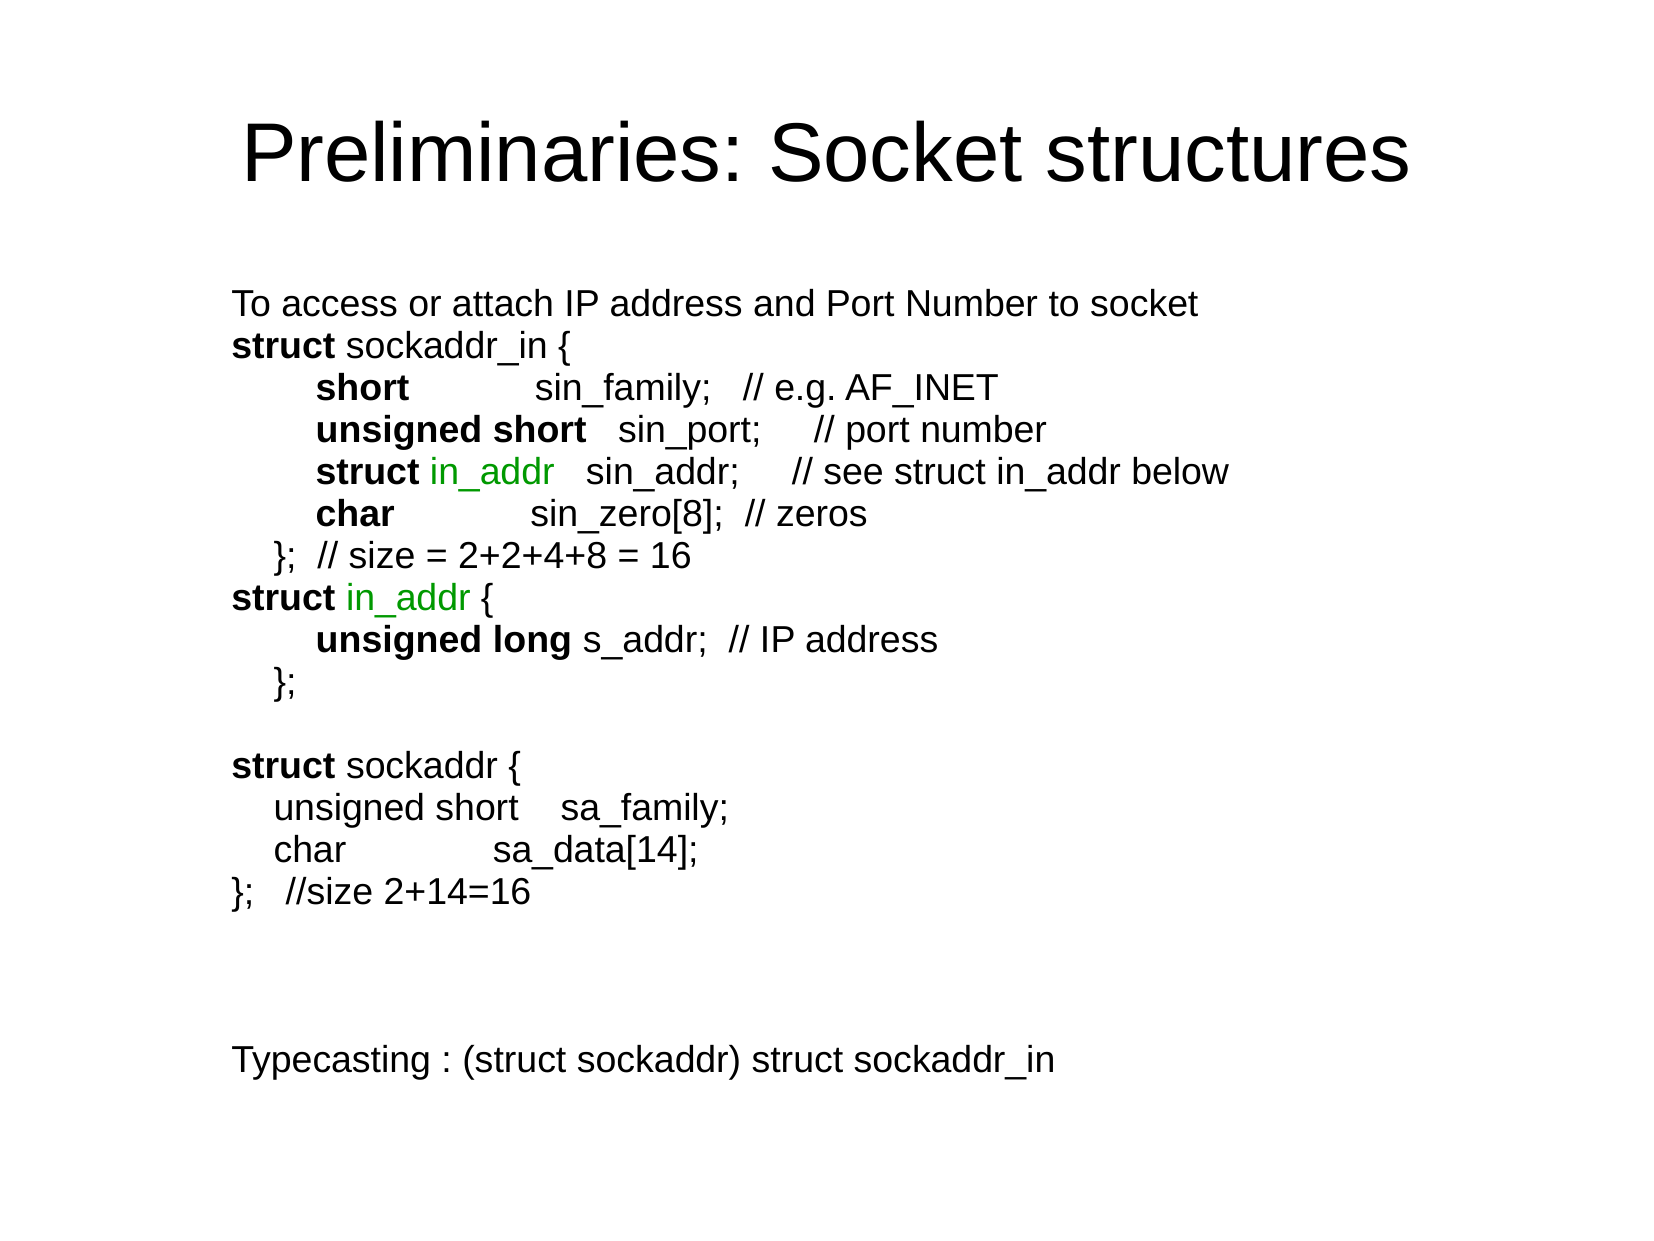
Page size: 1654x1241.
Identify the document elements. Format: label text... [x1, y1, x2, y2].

title Preliminaries: Socket structures [82, 49, 1571, 257]
text_box To access or attach IP address and Port Number to socket struct sockaddr_in { short sin_family; // e.g. AF_INET unsigned short sin_port; // port number struct in_addr sin_addr; // see struct in_addr below char sin_zero[8]; // zeros }; // size = 2+2+4+8 = 16 struct in_addr { unsigned long s_addr; // IP address }; struct sockaddr { unsigned short sa_family; char sa_data[14]; }; //size 2+14=16 Typecasting : (struct sockaddr) struct sockaddr_in [216, 275, 1256, 1241]
